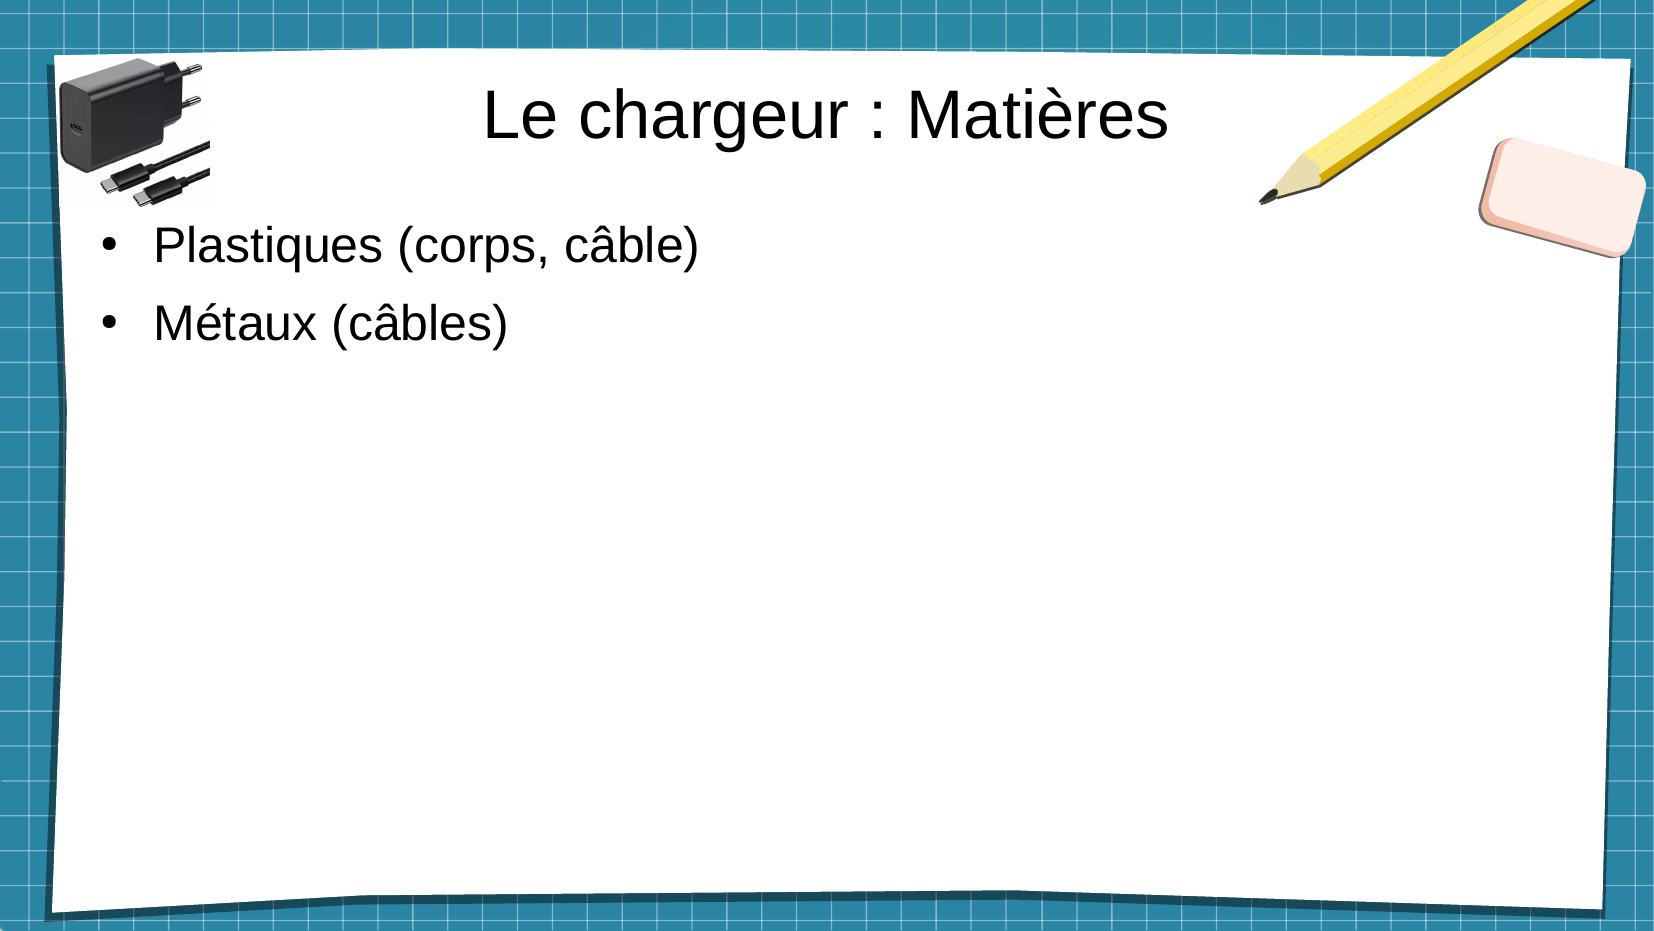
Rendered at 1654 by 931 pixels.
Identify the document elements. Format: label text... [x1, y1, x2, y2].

picture [59, 58, 210, 207]
list Plastiques (corps, câble) Métaux (câbles) [82, 217, 1571, 758]
title Le chargeur : Matières [82, 37, 1571, 193]
